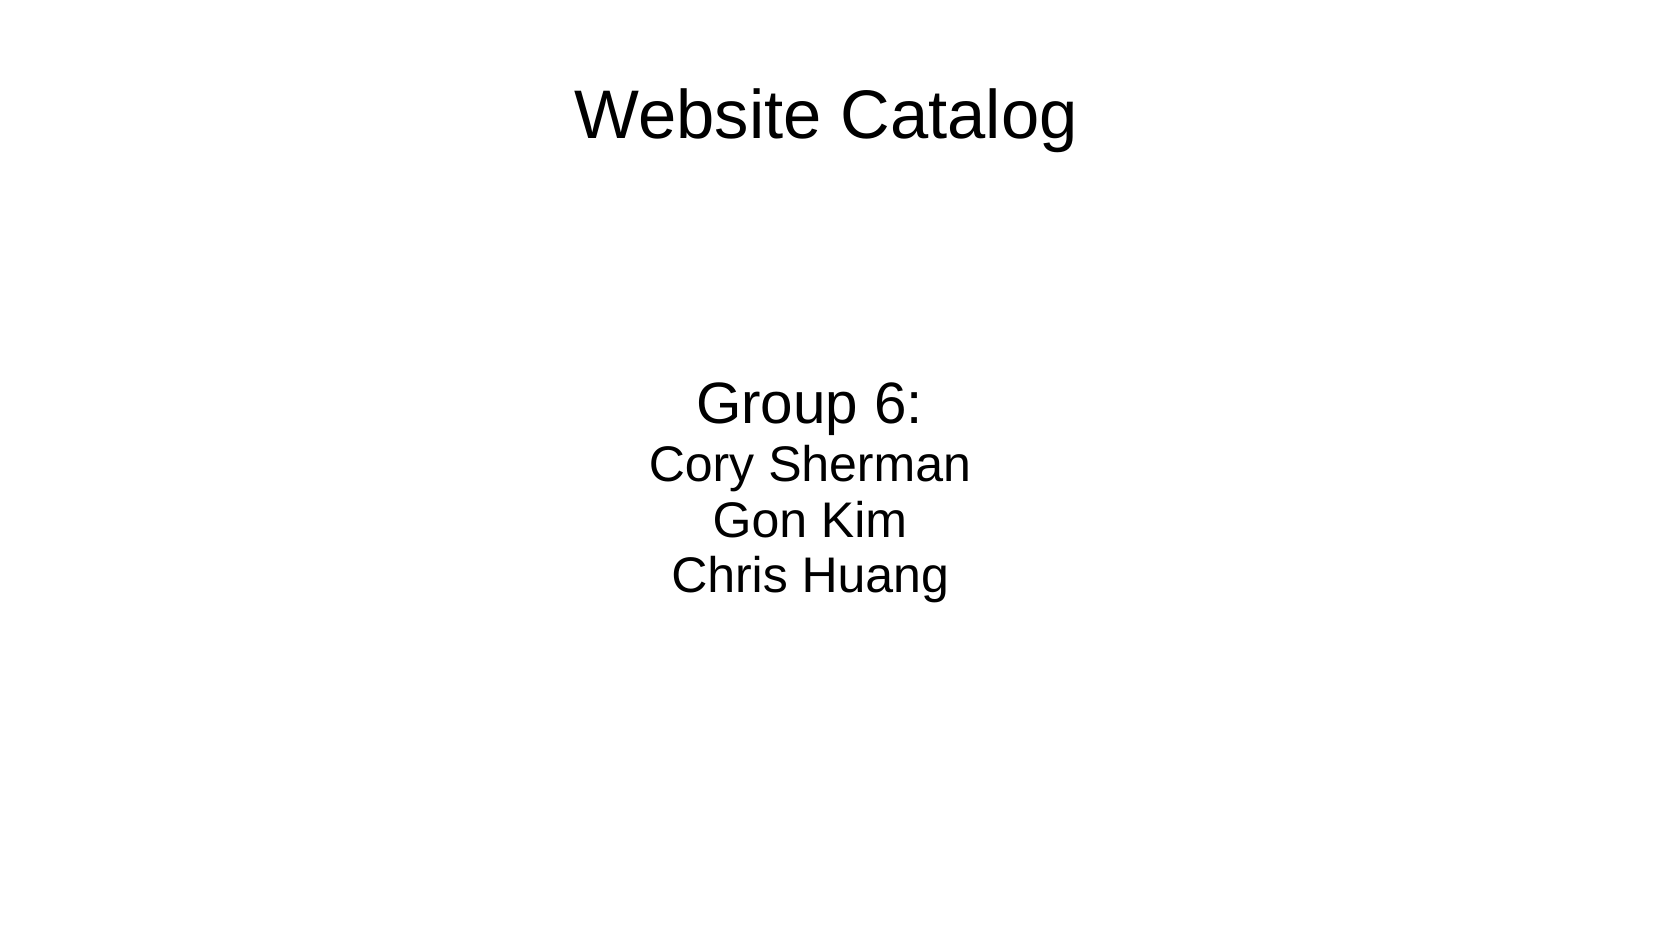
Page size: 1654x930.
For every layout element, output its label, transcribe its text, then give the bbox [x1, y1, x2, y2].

title Website Catalog [82, 36, 1571, 193]
subtitle Group 6: Cory Sherman Gon Kim Chris Huang [82, 217, 1538, 757]
